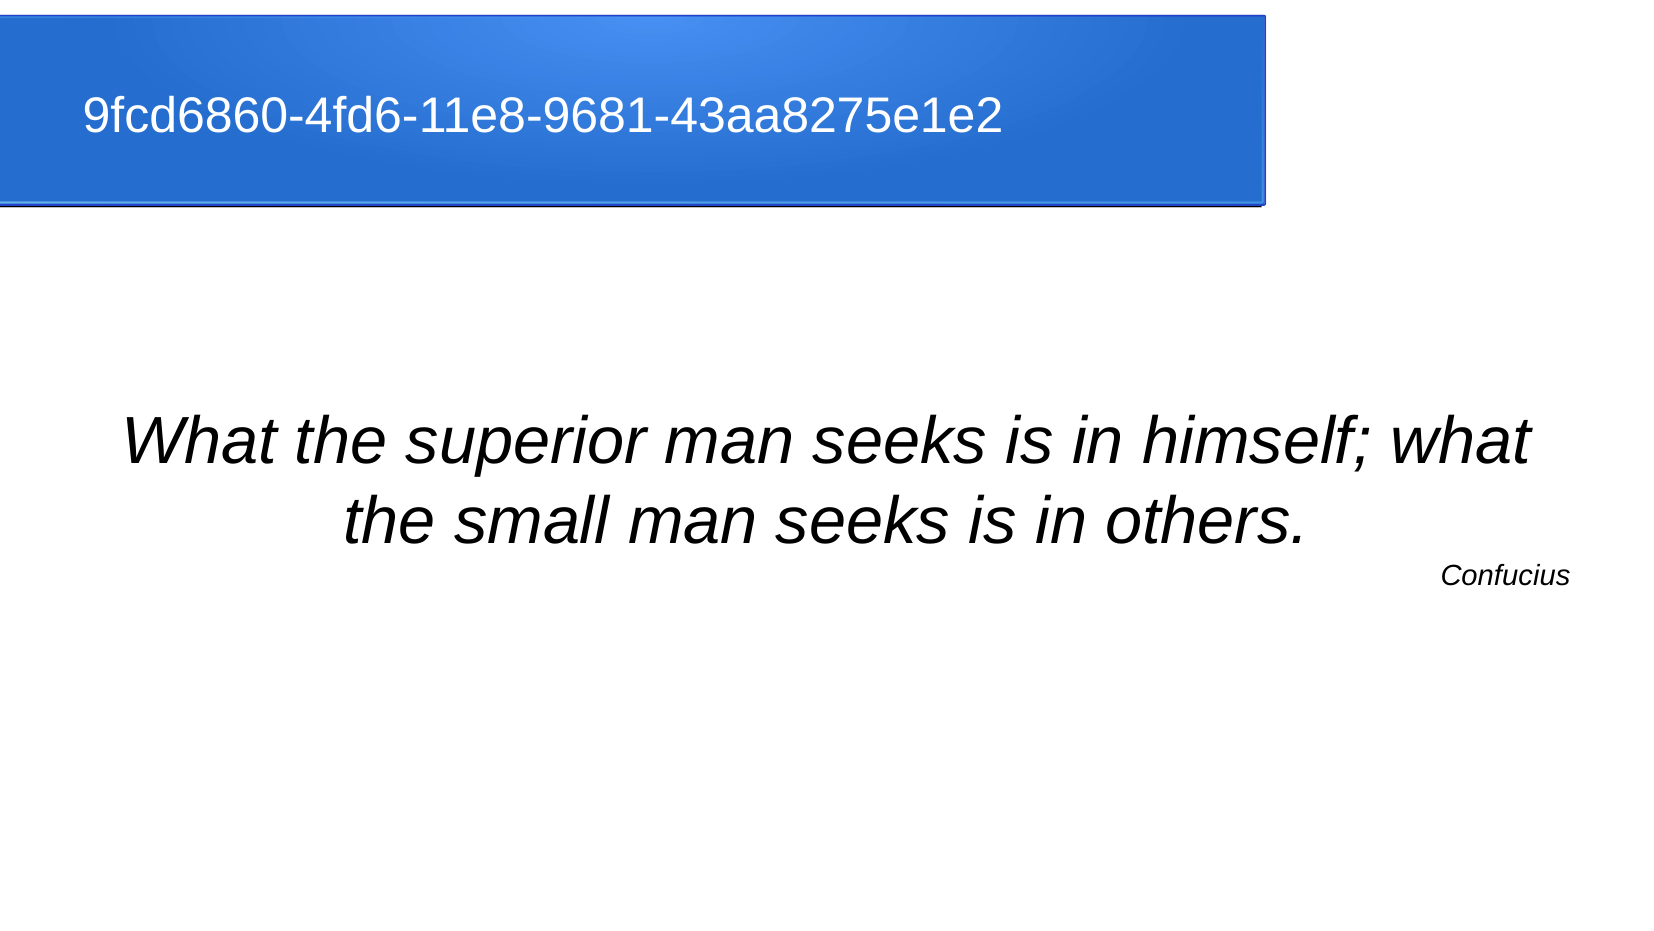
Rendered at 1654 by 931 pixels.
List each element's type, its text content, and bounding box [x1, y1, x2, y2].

text_box What the superior man seeks is in himself; what the small man seeks is in others. Confucius [82, 224, 1571, 764]
text_box 9fcd6860-4fd6-11e8-9681-43aa8275e1e2 [82, 35, 1235, 189]
picture [0, 13, 1269, 211]
